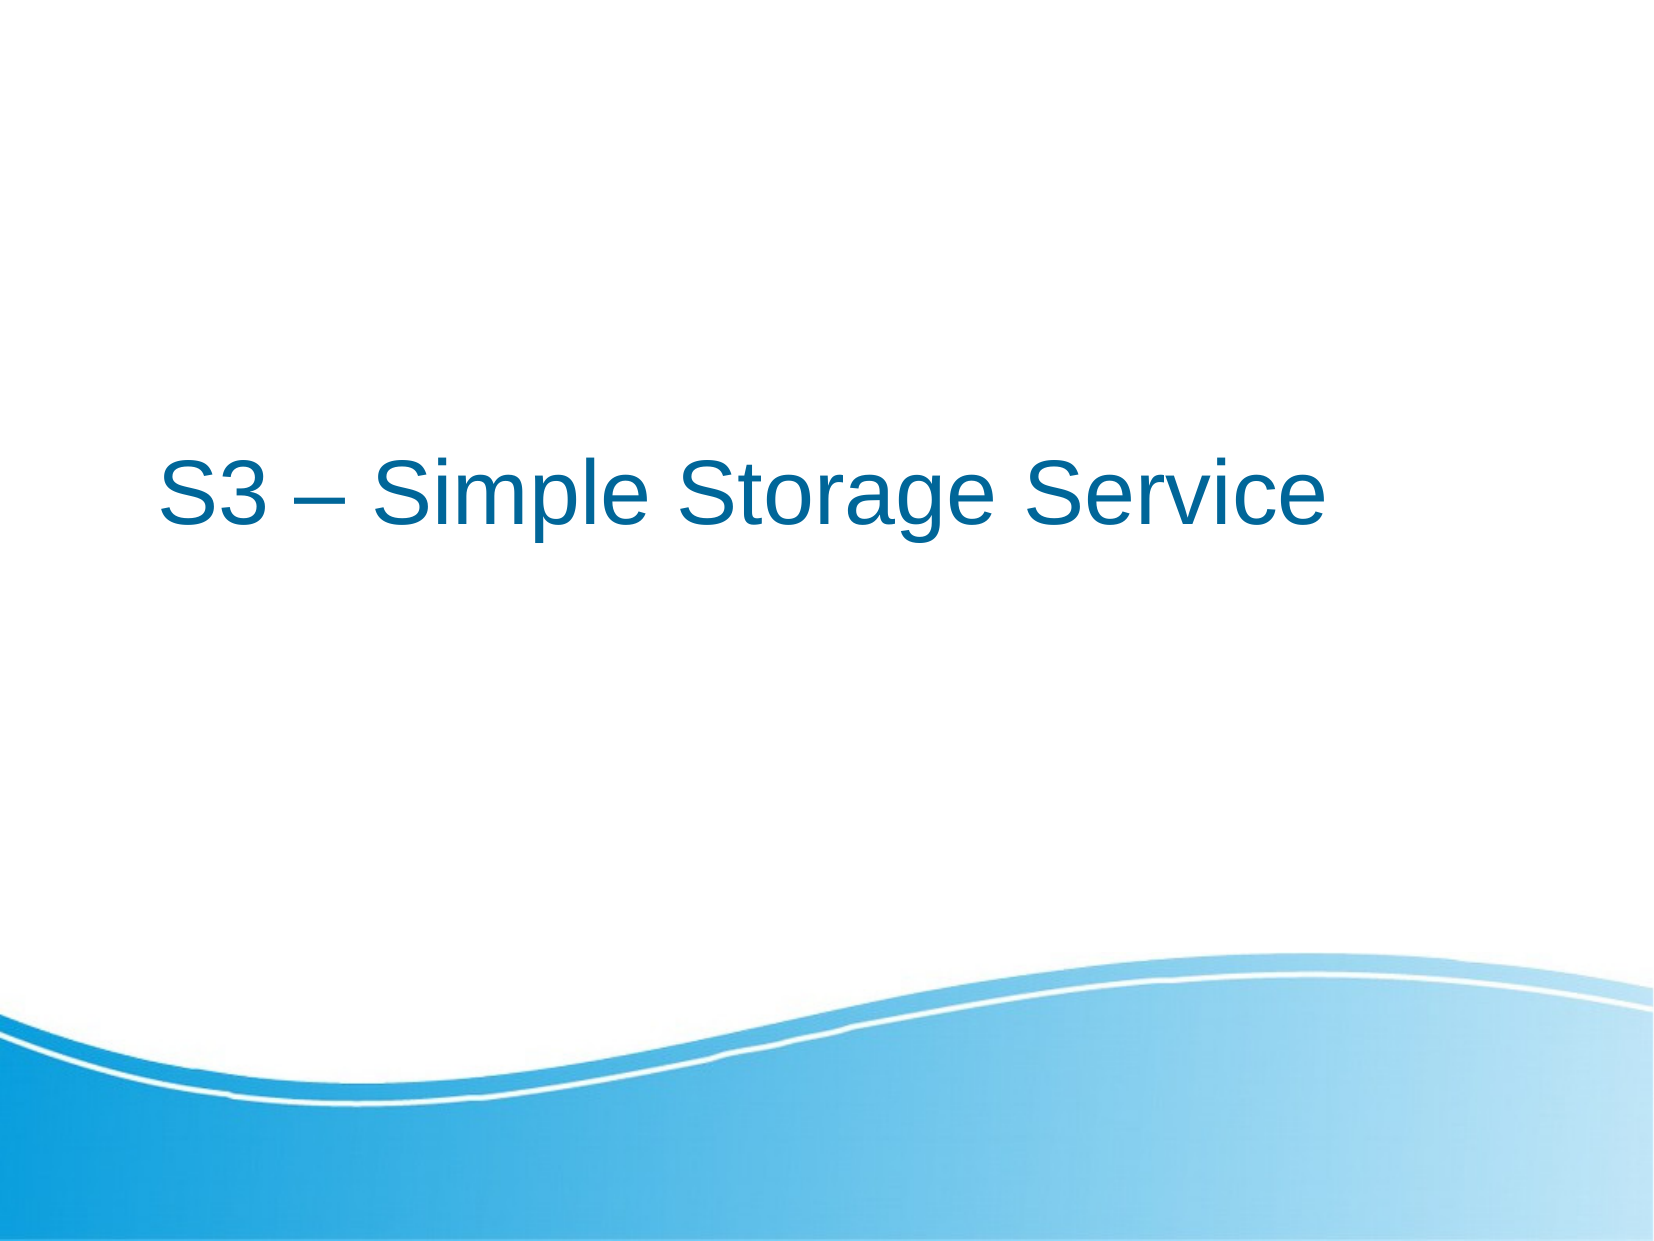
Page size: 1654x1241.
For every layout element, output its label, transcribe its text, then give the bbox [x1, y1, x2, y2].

title S3 – Simple Storage Service [0, 384, 1489, 592]
